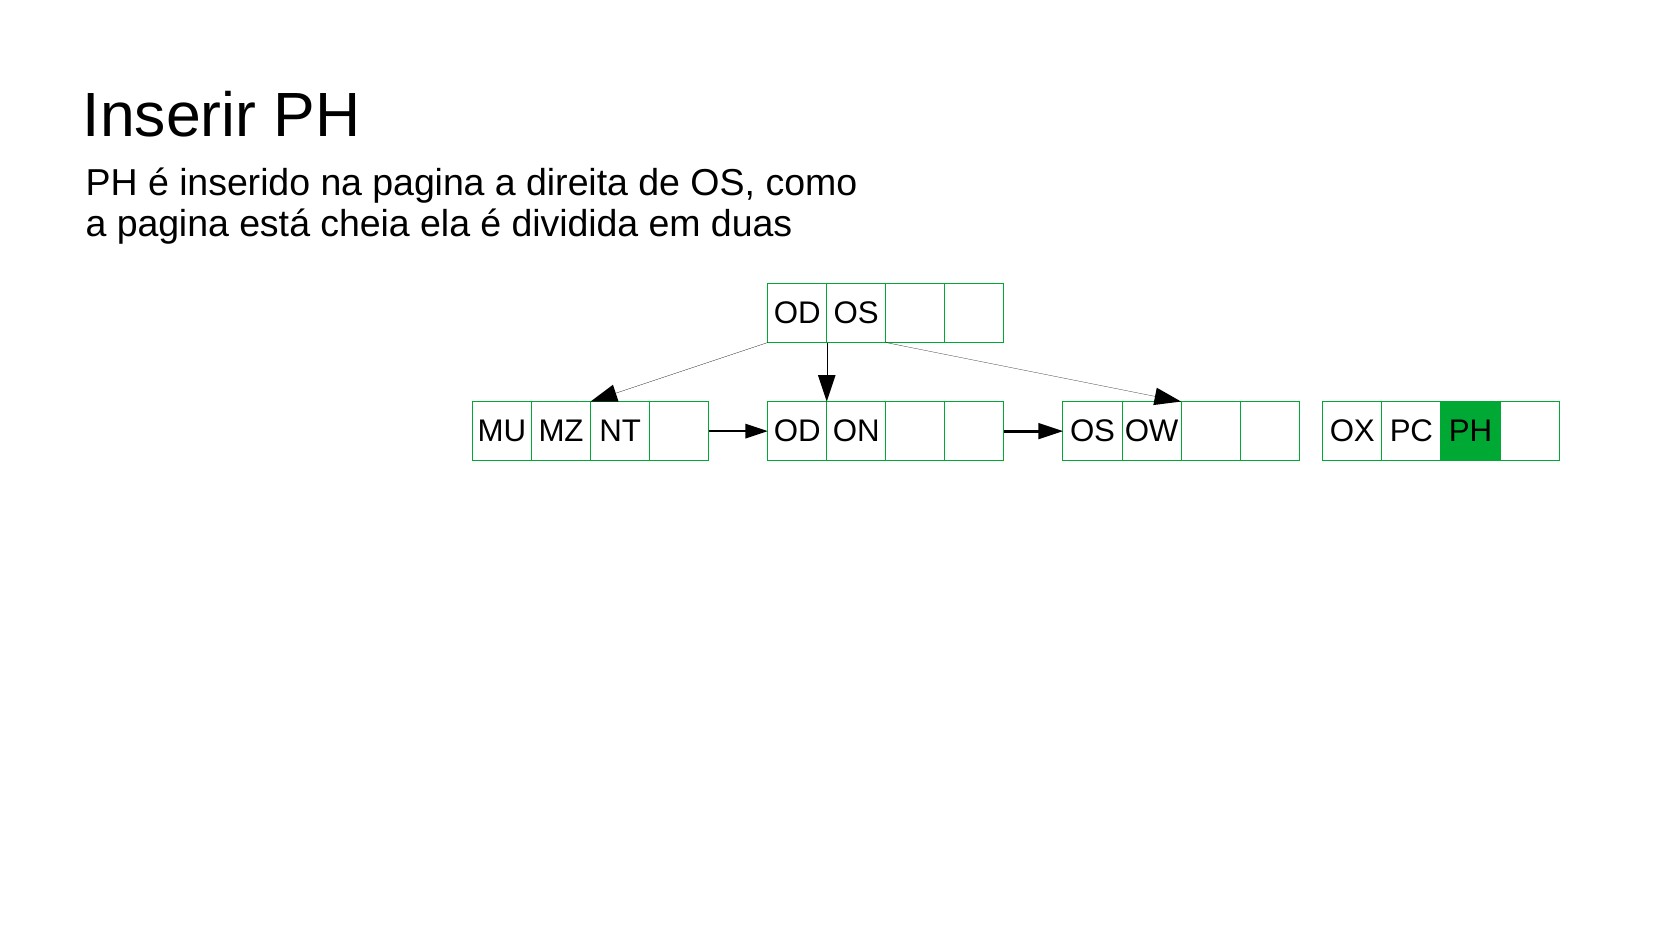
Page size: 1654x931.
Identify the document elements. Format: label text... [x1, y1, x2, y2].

text_box [1500, 401, 1560, 461]
text_box MU [472, 401, 531, 461]
text_box PH é inserido na pagina a direita de OS, como a pagina está cheia ela é dividida em duas [70, 153, 898, 379]
title Inserir PH [82, 37, 1571, 193]
text_box [898, 283, 1004, 343]
text_box OX [1322, 401, 1381, 461]
text_box [885, 401, 1004, 461]
text_box OS [1062, 401, 1122, 461]
text_box MZ [531, 401, 590, 461]
text_box PH [1440, 401, 1500, 461]
text_box PC [1381, 401, 1440, 461]
text_box [1181, 401, 1300, 461]
text_box OW [1122, 401, 1181, 461]
text_box [649, 401, 709, 461]
text_box NT [590, 401, 649, 461]
text_box ON [826, 401, 885, 461]
text_box OD [767, 401, 826, 461]
